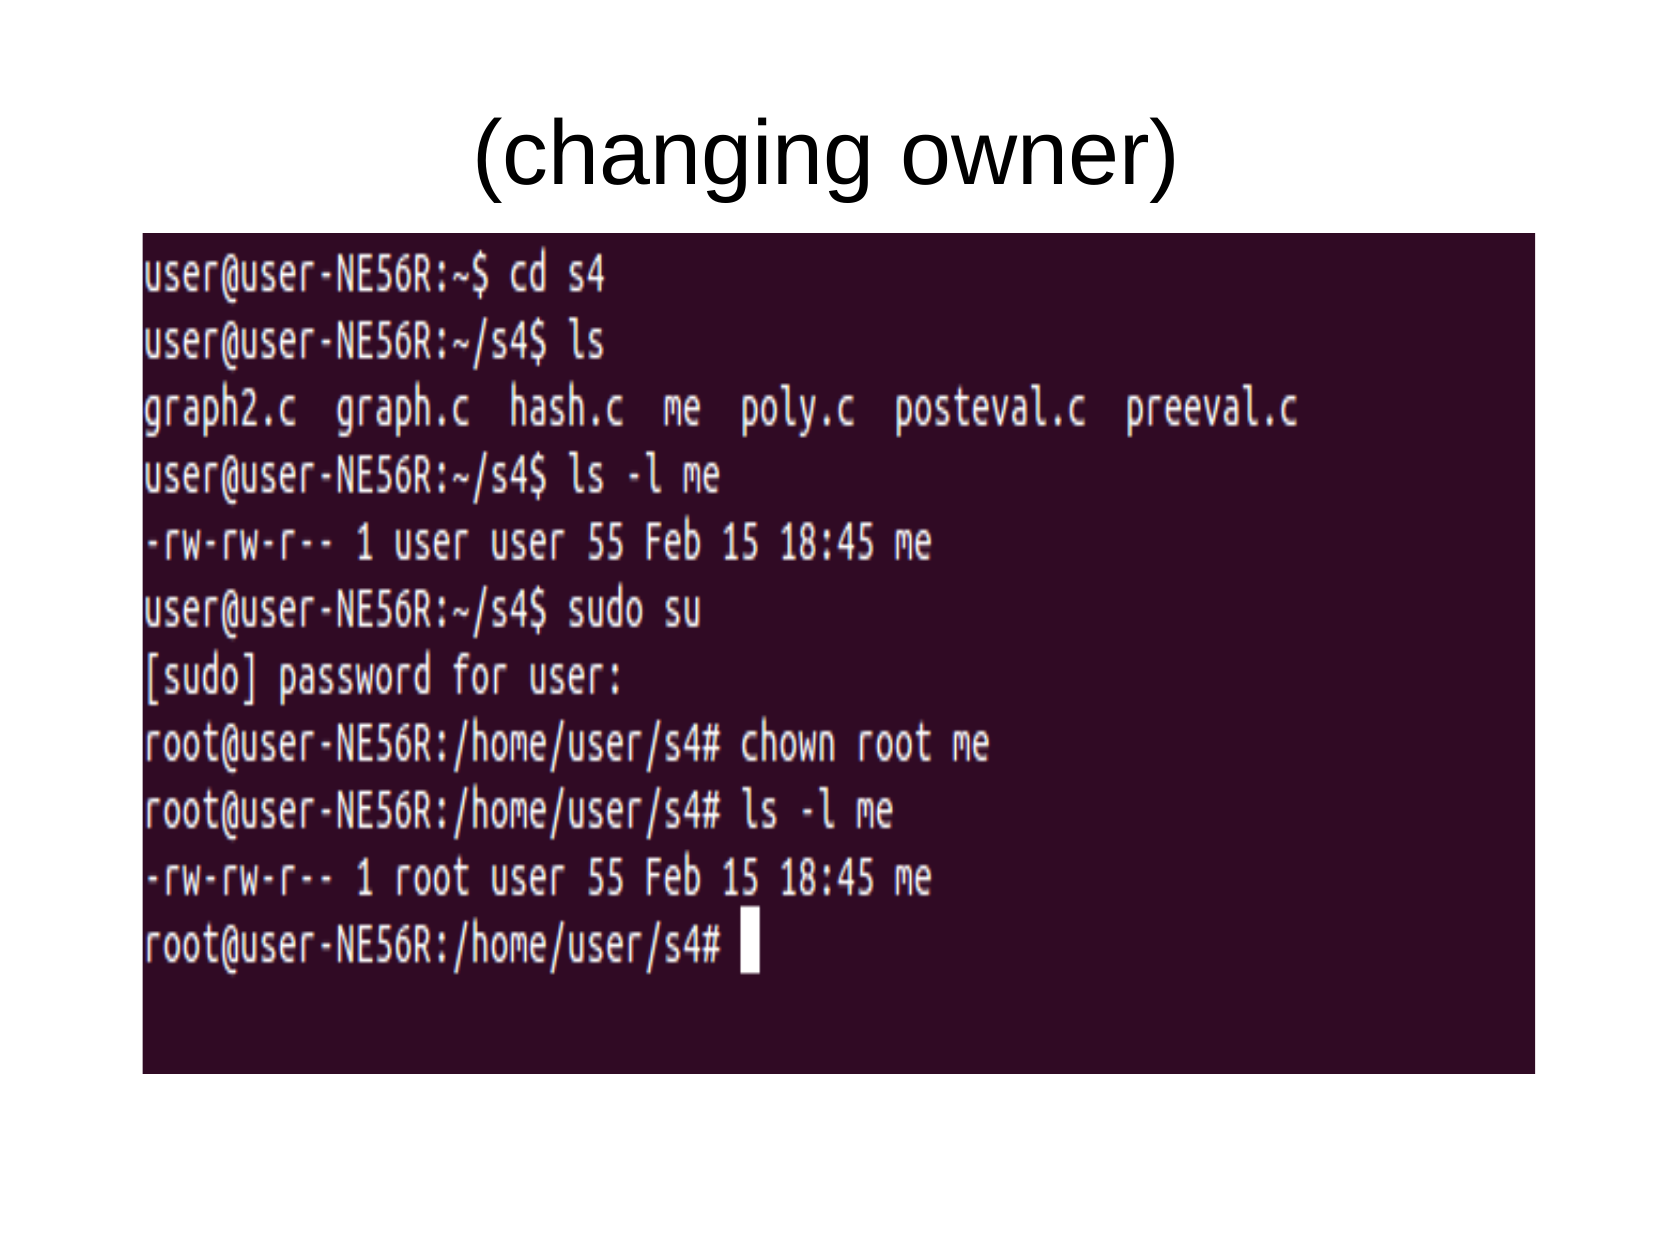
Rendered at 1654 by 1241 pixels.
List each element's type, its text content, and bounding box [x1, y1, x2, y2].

title (changing owner) [82, 49, 1571, 257]
picture [142, 233, 1536, 1074]
